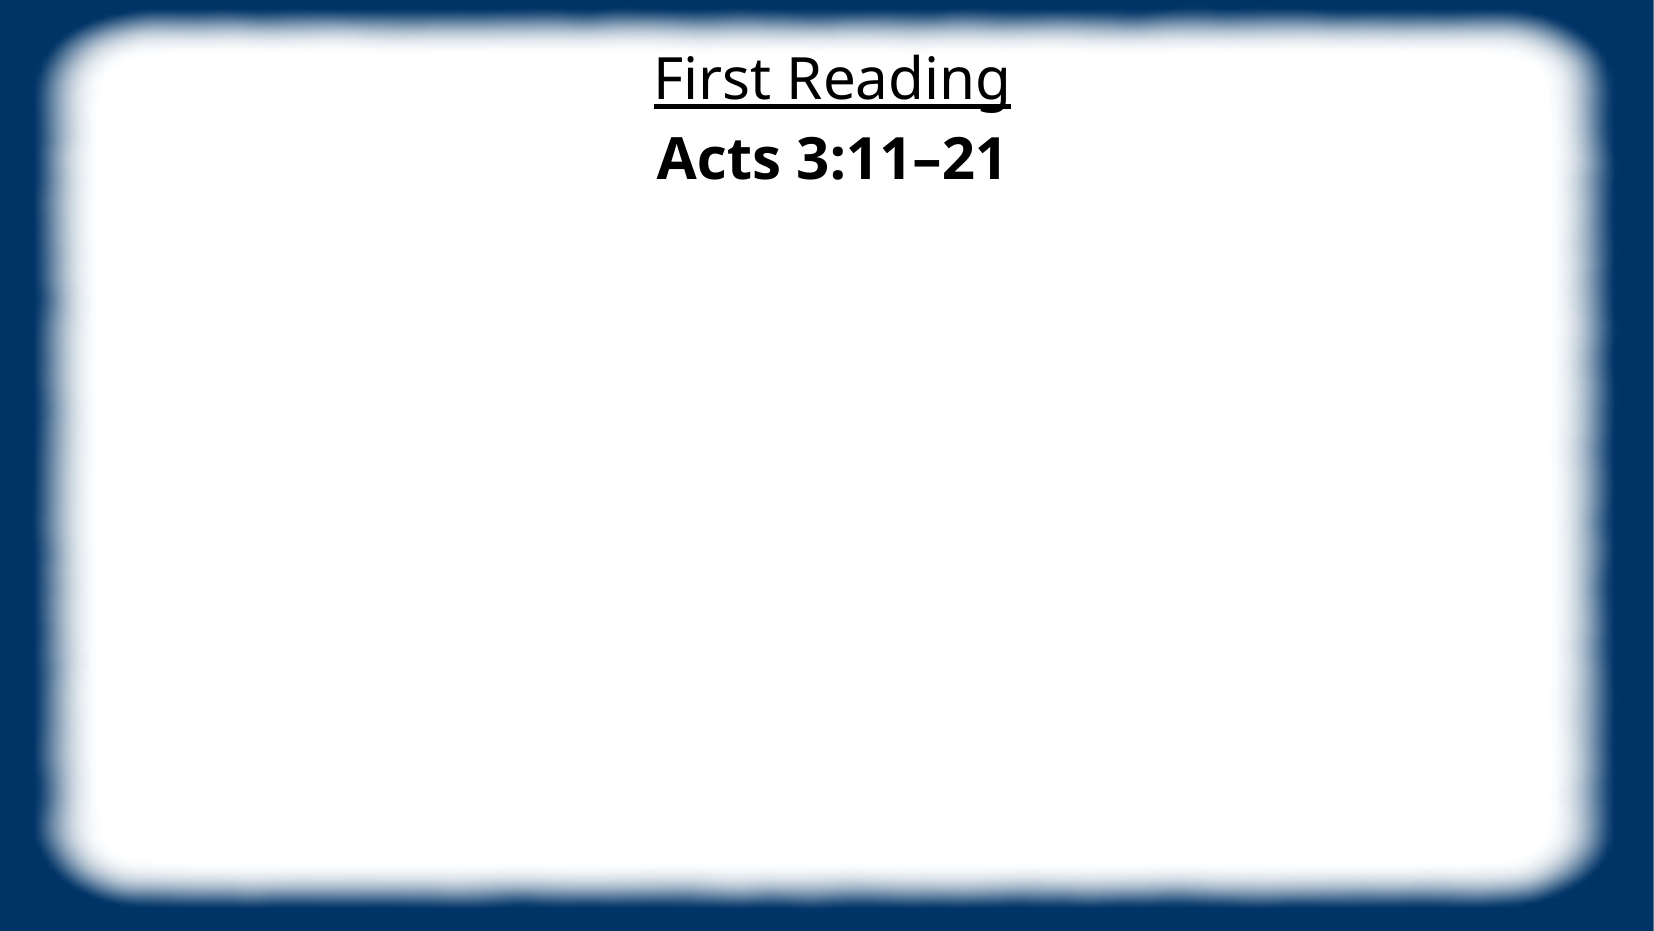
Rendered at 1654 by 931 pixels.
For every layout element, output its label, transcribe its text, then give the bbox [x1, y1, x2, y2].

text_box First Reading Acts 3:11–21 [90, 30, 1576, 200]
picture [0, 0, 1654, 931]
